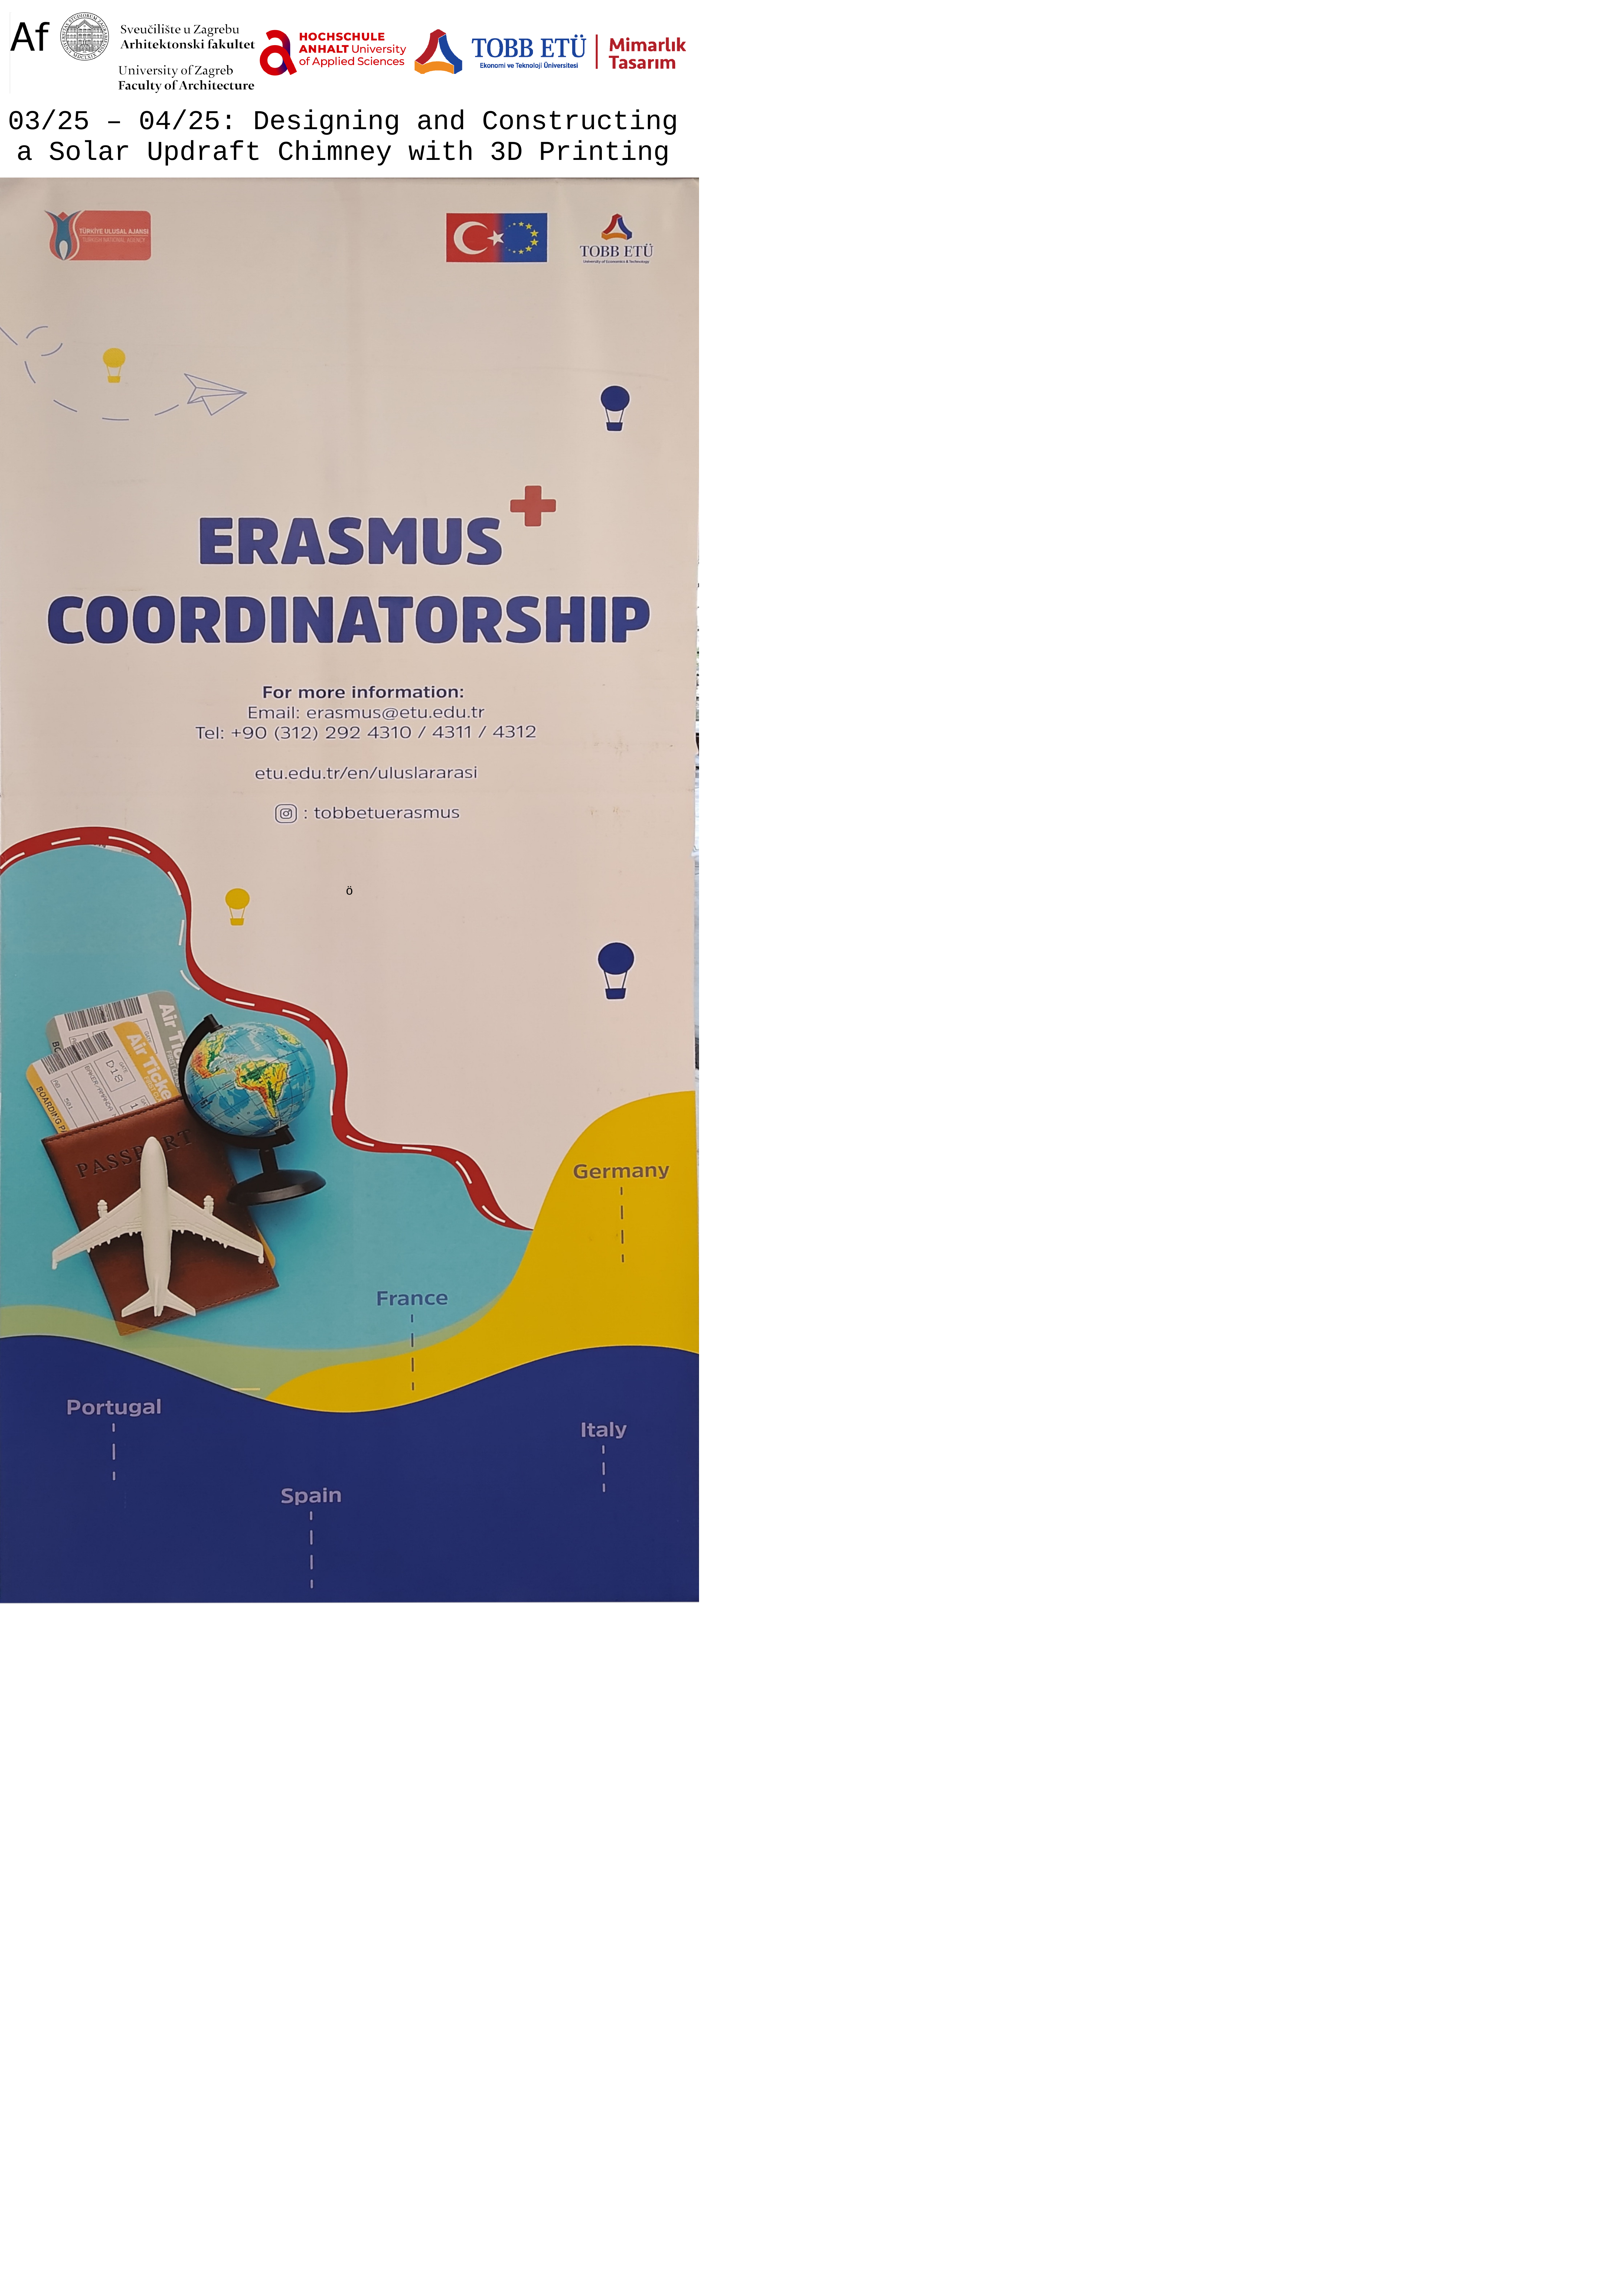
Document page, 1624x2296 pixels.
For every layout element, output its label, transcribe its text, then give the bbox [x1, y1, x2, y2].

text_box 03/25 – 04/25: Designing and Constructing a Solar Updraft Chimney with 3D Printing [0, 100, 687, 174]
picture [9, 12, 691, 96]
picture [0, 178, 699, 1603]
